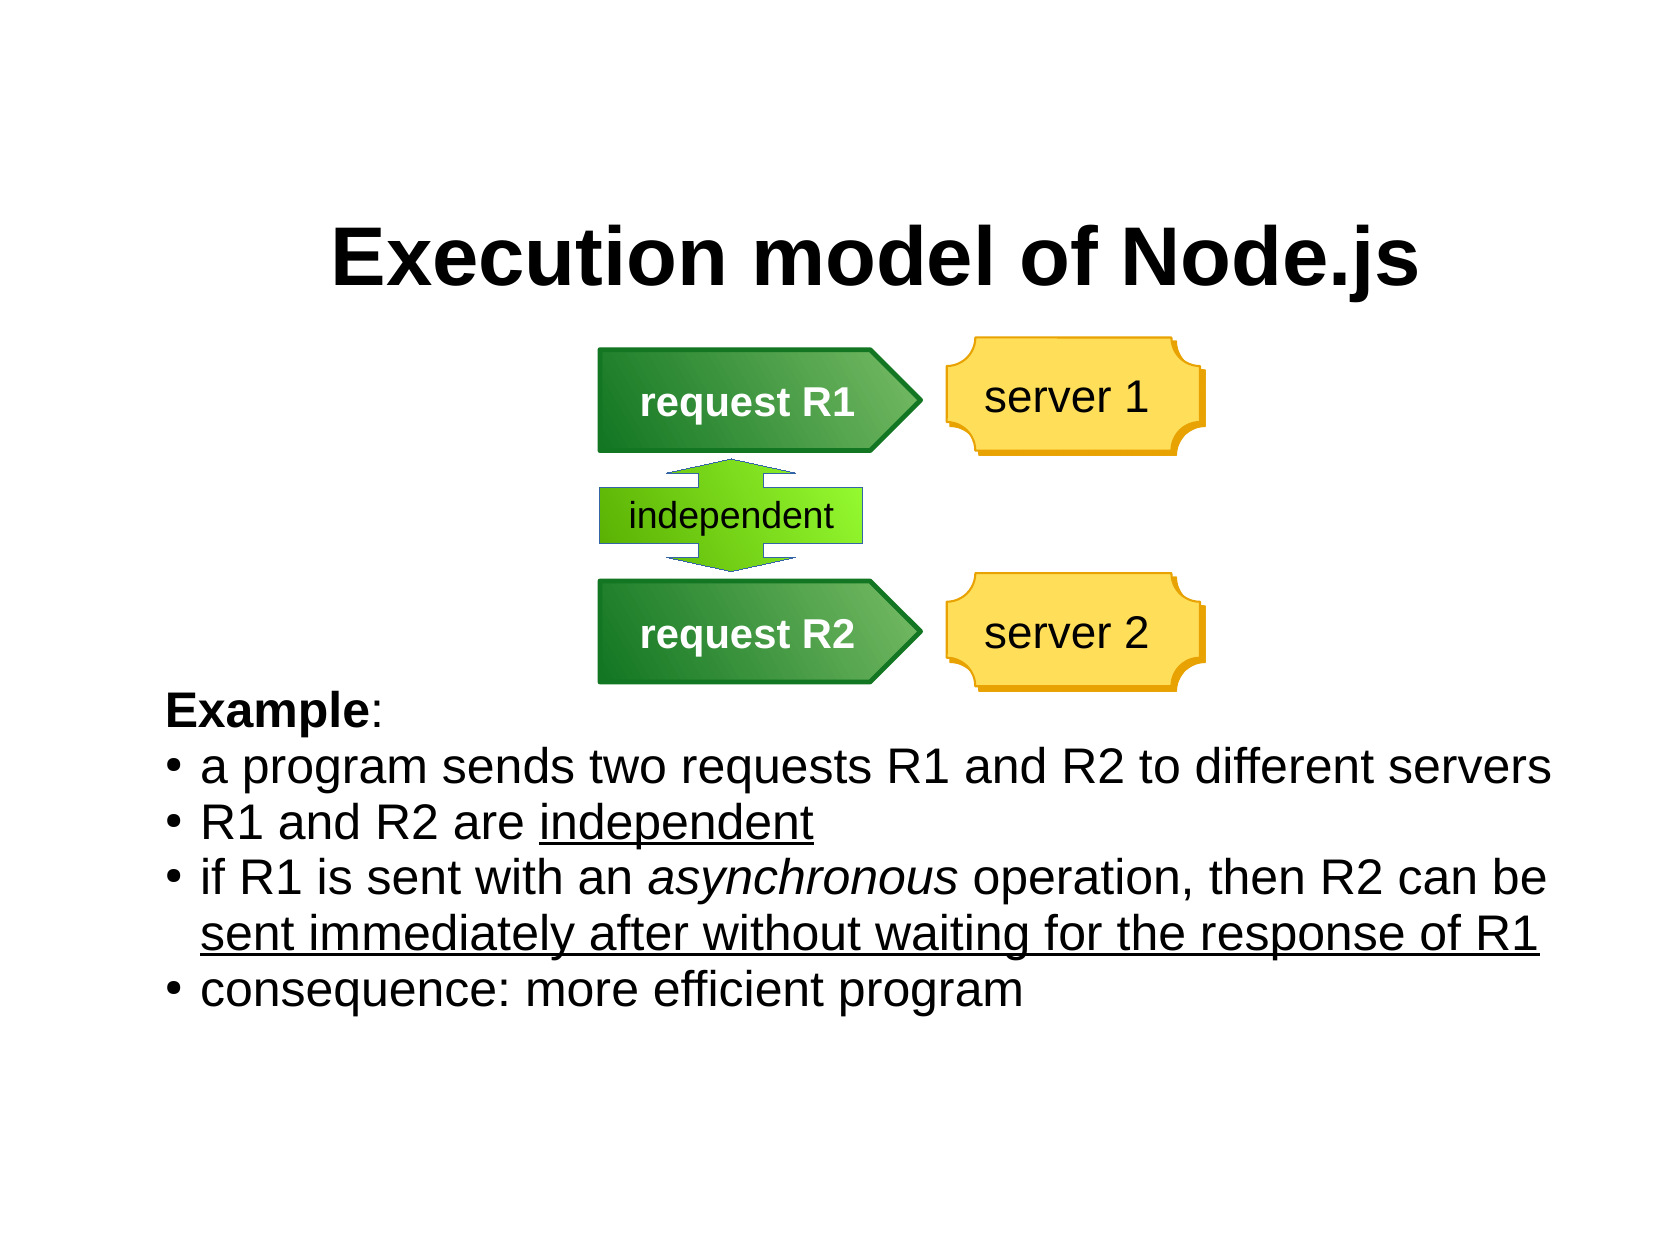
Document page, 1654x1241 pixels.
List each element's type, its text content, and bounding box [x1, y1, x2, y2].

text_box server 1 [946, 337, 1201, 451]
text_box request R1 [599, 349, 921, 451]
text_box Execution model of Node.js [188, 208, 1565, 302]
text_box Example: a program sends two requests R1 and R2 to different servers R1 and R2 are independent if R1 is sent with an asynchronous operation, then R2 can be sent immediately after without waiting for the response of R1 consequence: more efficient program [150, 675, 1606, 1081]
text_box independent [599, 458, 863, 572]
text_box server 2 [946, 573, 1201, 687]
text_box request R2 [599, 581, 921, 682]
